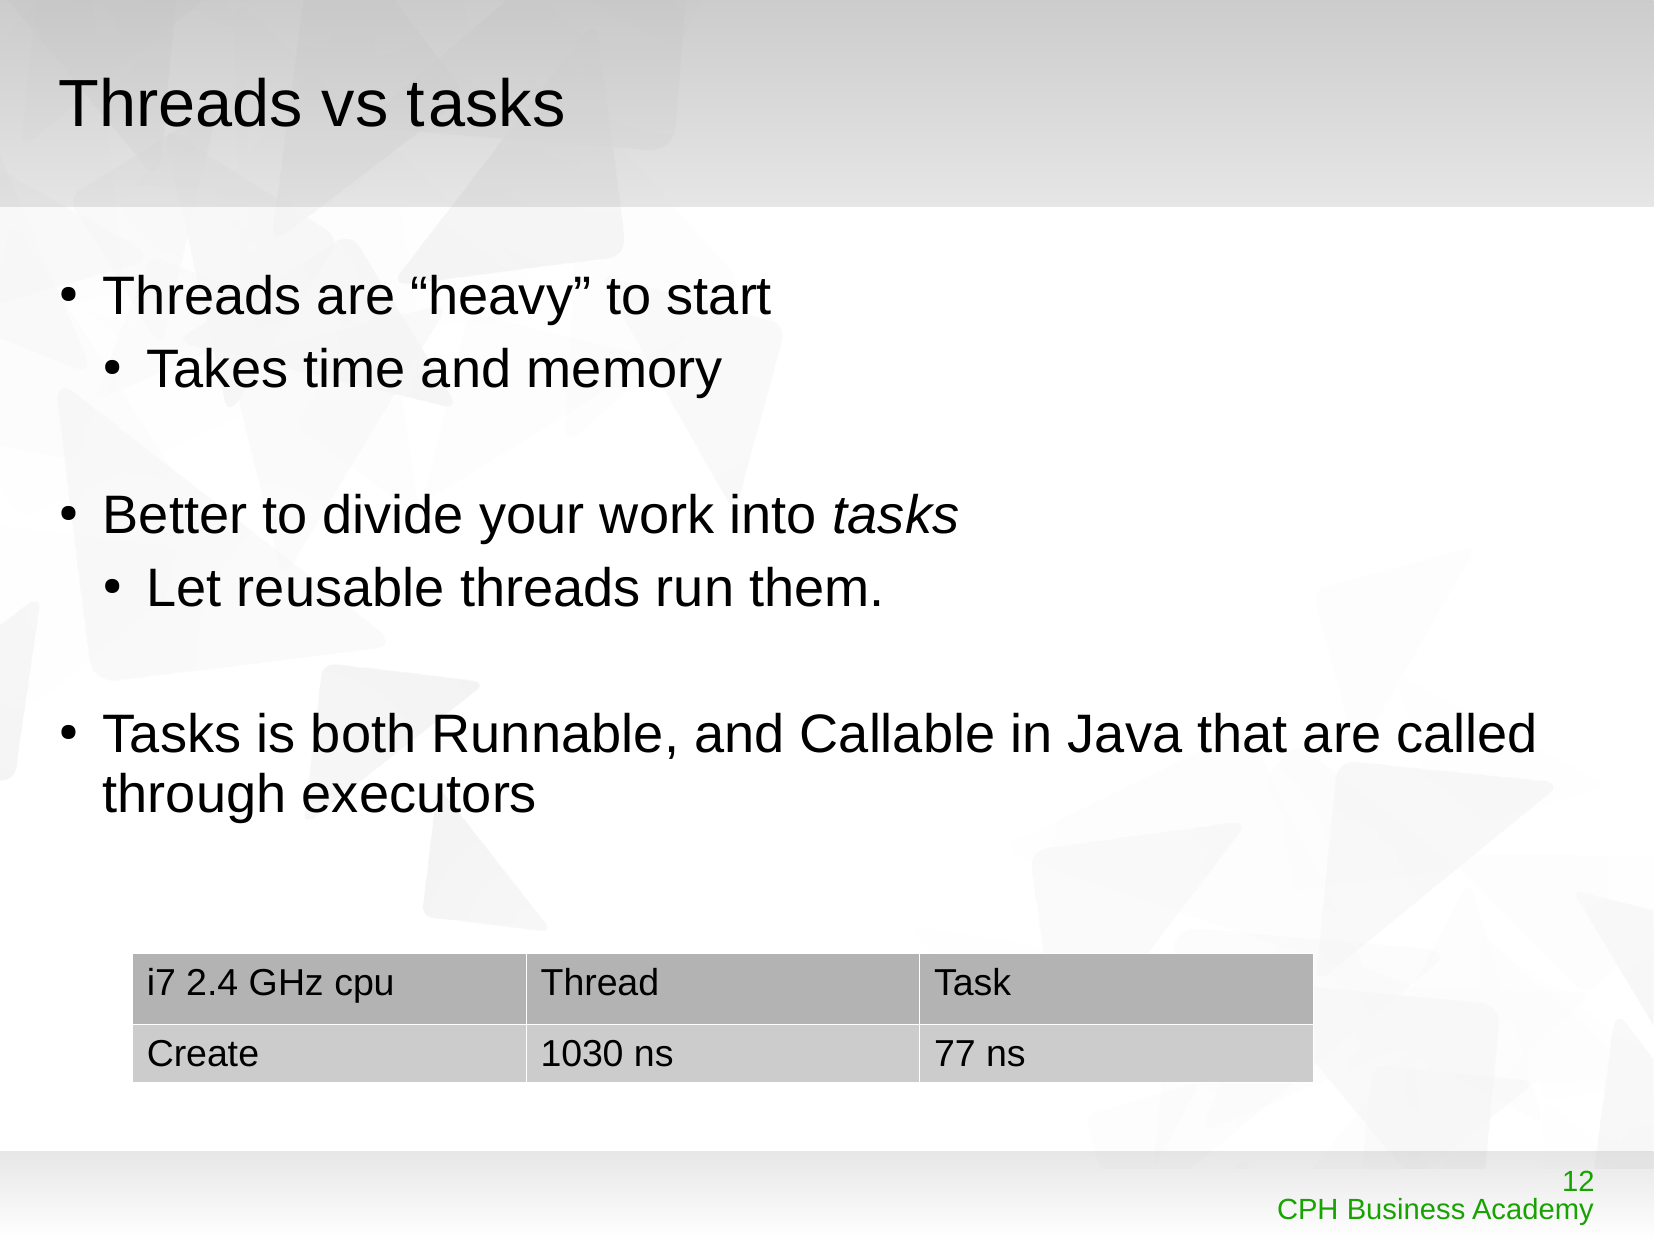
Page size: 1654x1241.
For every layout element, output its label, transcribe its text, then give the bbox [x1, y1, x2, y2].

table_cell 77 ns [920, 1025, 1313, 1082]
table_header i7 2.4 GHz cpu [133, 954, 526, 1024]
table_header Thread [527, 954, 919, 1024]
picture [915, 548, 1654, 1169]
table_cell Create [133, 1025, 526, 1082]
table_cell 1030 ns [527, 1025, 919, 1082]
picture [0, 0, 783, 931]
list Threads are “heavy” to start Takes time and memory Better to divide your work into tasks Let reusable threads run them. Tasks is both Runnable, and Callable in Java that are called through executors [59, 265, 1595, 986]
title Threads vs t asks [59, 29, 1595, 178]
table_header Task [920, 954, 1313, 1024]
